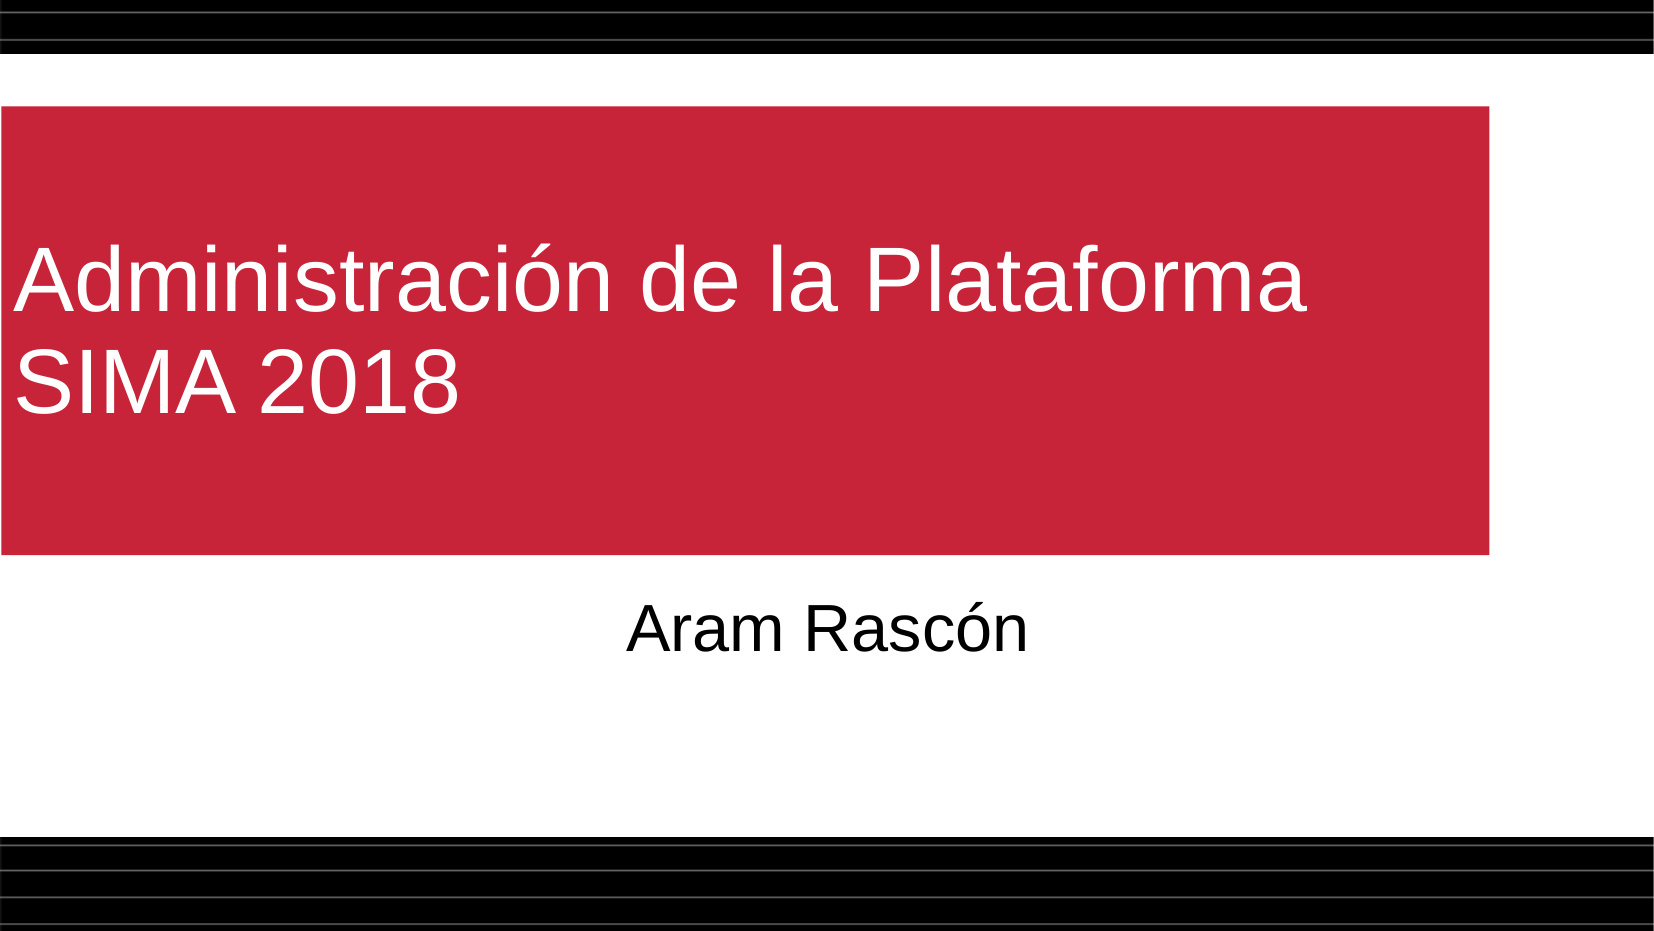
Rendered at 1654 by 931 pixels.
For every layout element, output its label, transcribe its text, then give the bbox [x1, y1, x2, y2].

picture [0, 0, 1654, 54]
picture [0, 837, 1654, 931]
title Administración de la Plataforma SIMA 2018 [1, 106, 1490, 556]
subtitle Aram Rascón [625, 590, 1489, 804]
